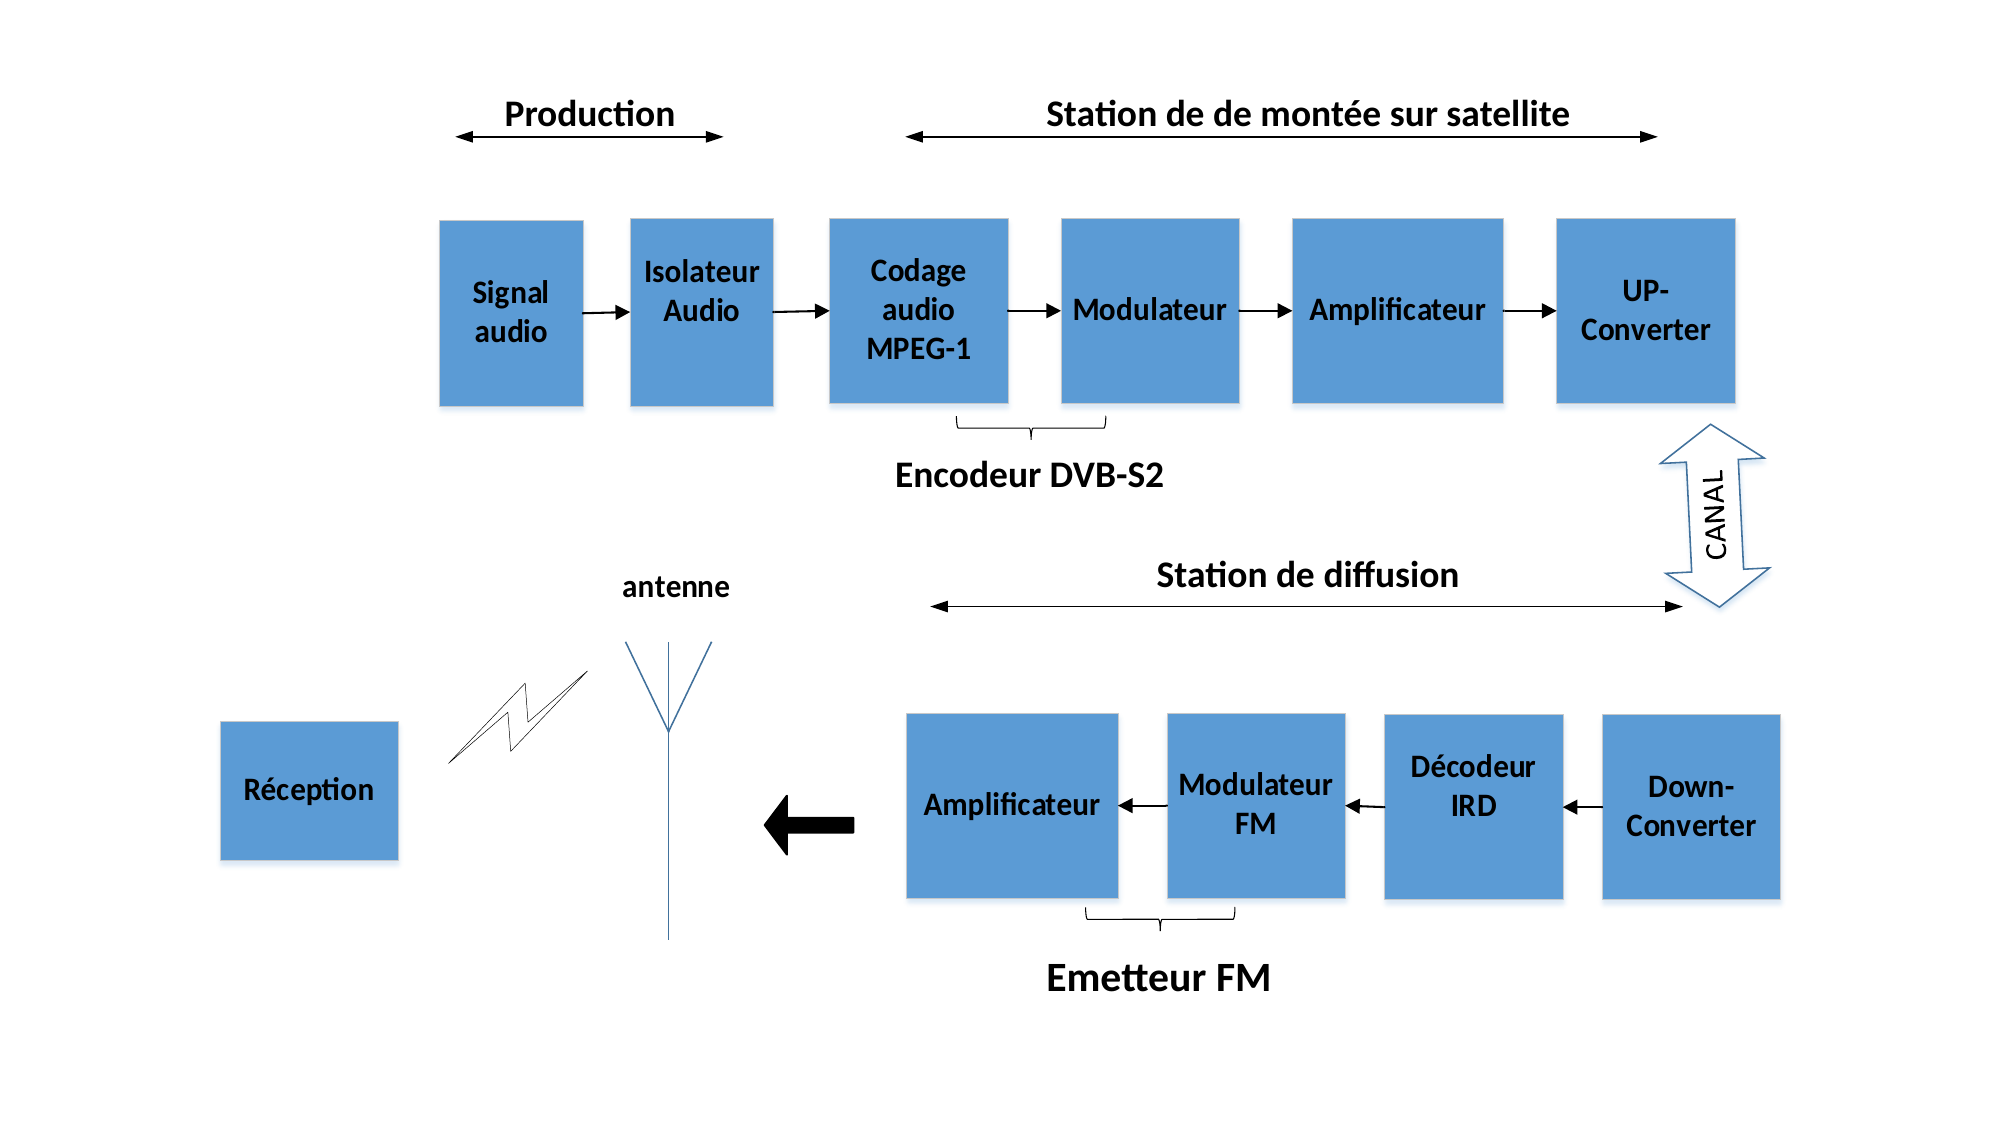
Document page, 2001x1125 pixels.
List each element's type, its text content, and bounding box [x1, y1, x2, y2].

picture [210, 212, 1790, 942]
text_box Station de diffusion [1141, 542, 1479, 604]
text_box Production [489, 81, 693, 143]
text_box Emetteur FM [1031, 942, 1290, 1008]
text_box Encodeur DVB-S2 [880, 442, 1183, 503]
text_box Station de de montée sur satellite [1031, 81, 1590, 143]
